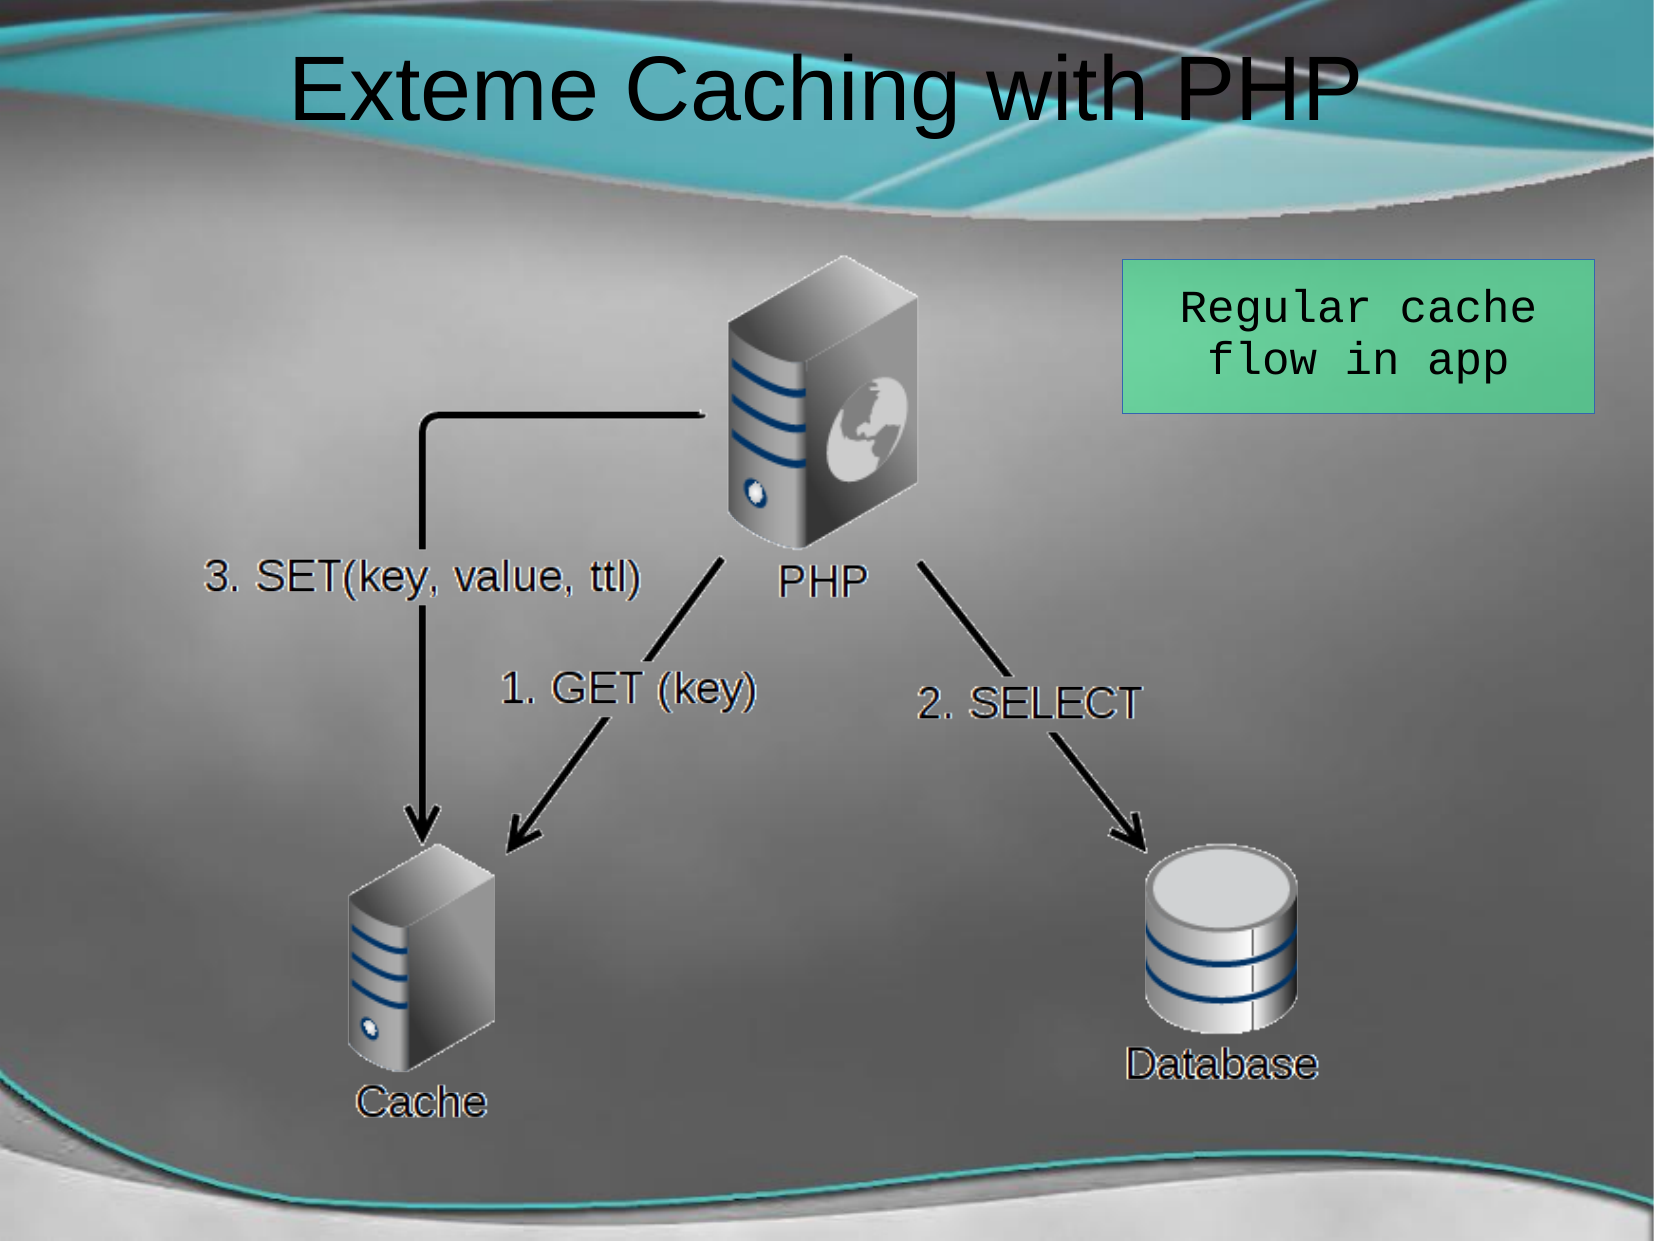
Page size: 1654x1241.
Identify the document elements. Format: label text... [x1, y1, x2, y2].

text_box Regular cache flow in app [1122, 259, 1595, 414]
title Exteme Caching with PHP [0, 0, 1654, 178]
picture [0, 178, 1654, 1241]
